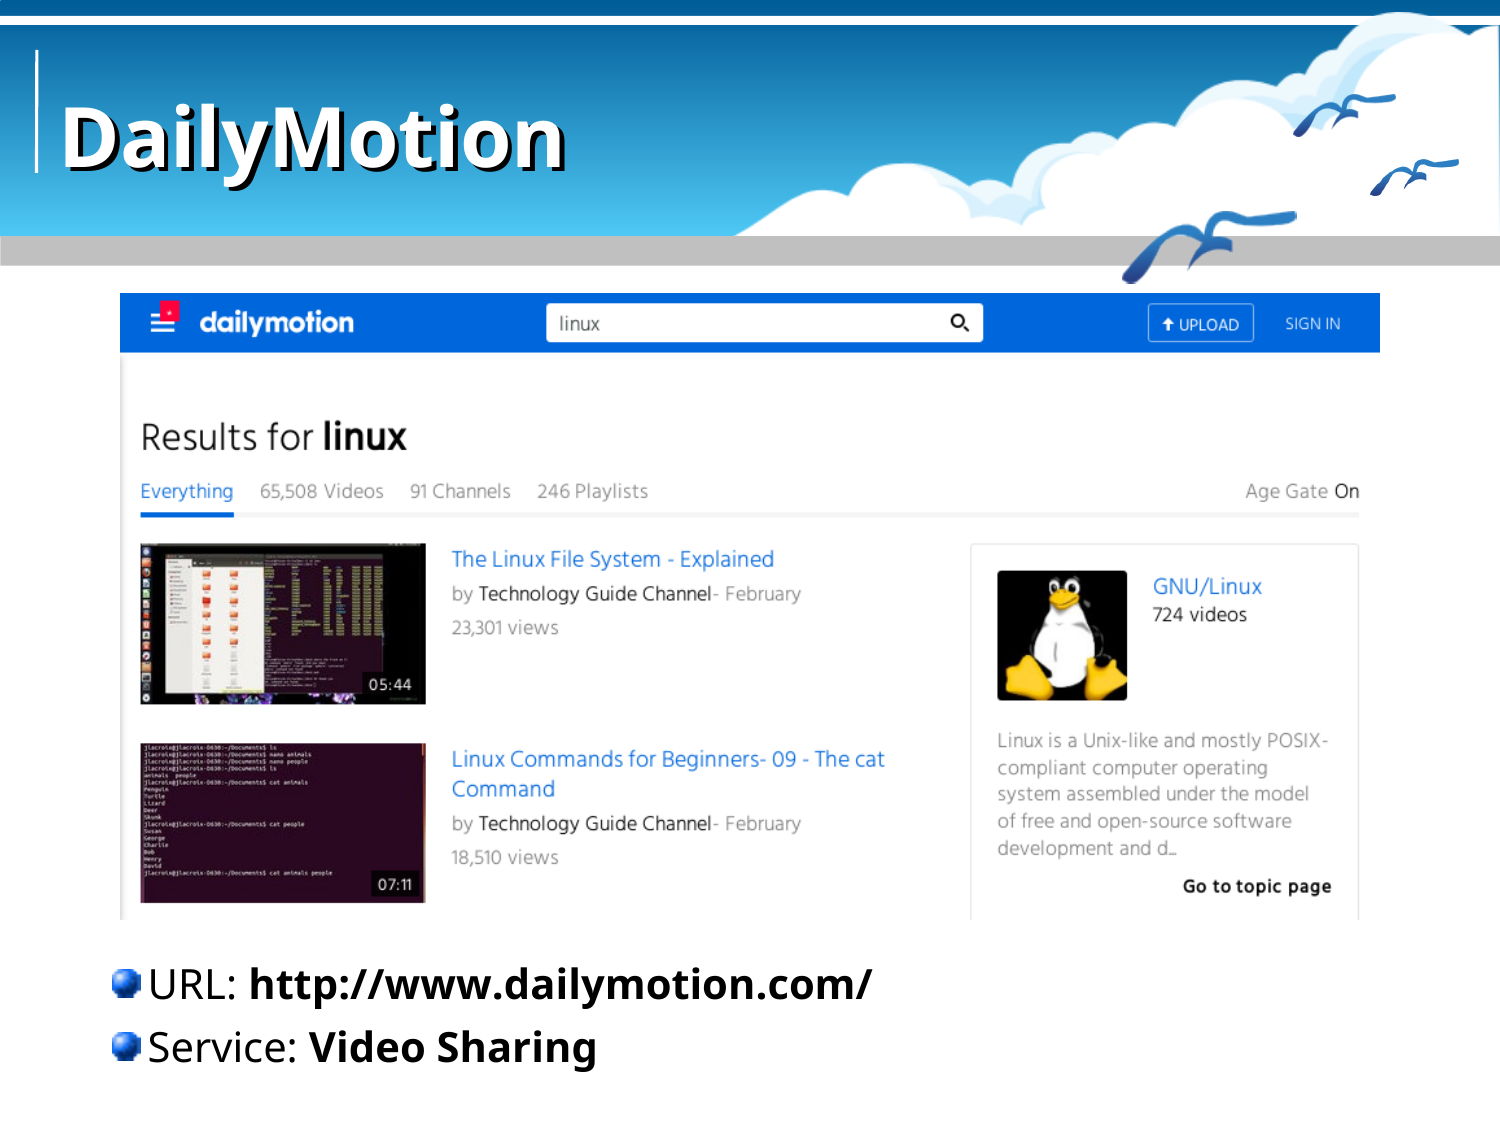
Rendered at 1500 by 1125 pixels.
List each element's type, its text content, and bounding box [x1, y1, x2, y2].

picture [730, 12, 1500, 284]
text_box URL: http://www.dailymotion.com/ Service: Video Sharing [97, 947, 1422, 1053]
title DailyMotion [59, 86, 1465, 186]
picture [112, 1053, 141, 1061]
picture [120, 293, 1380, 920]
